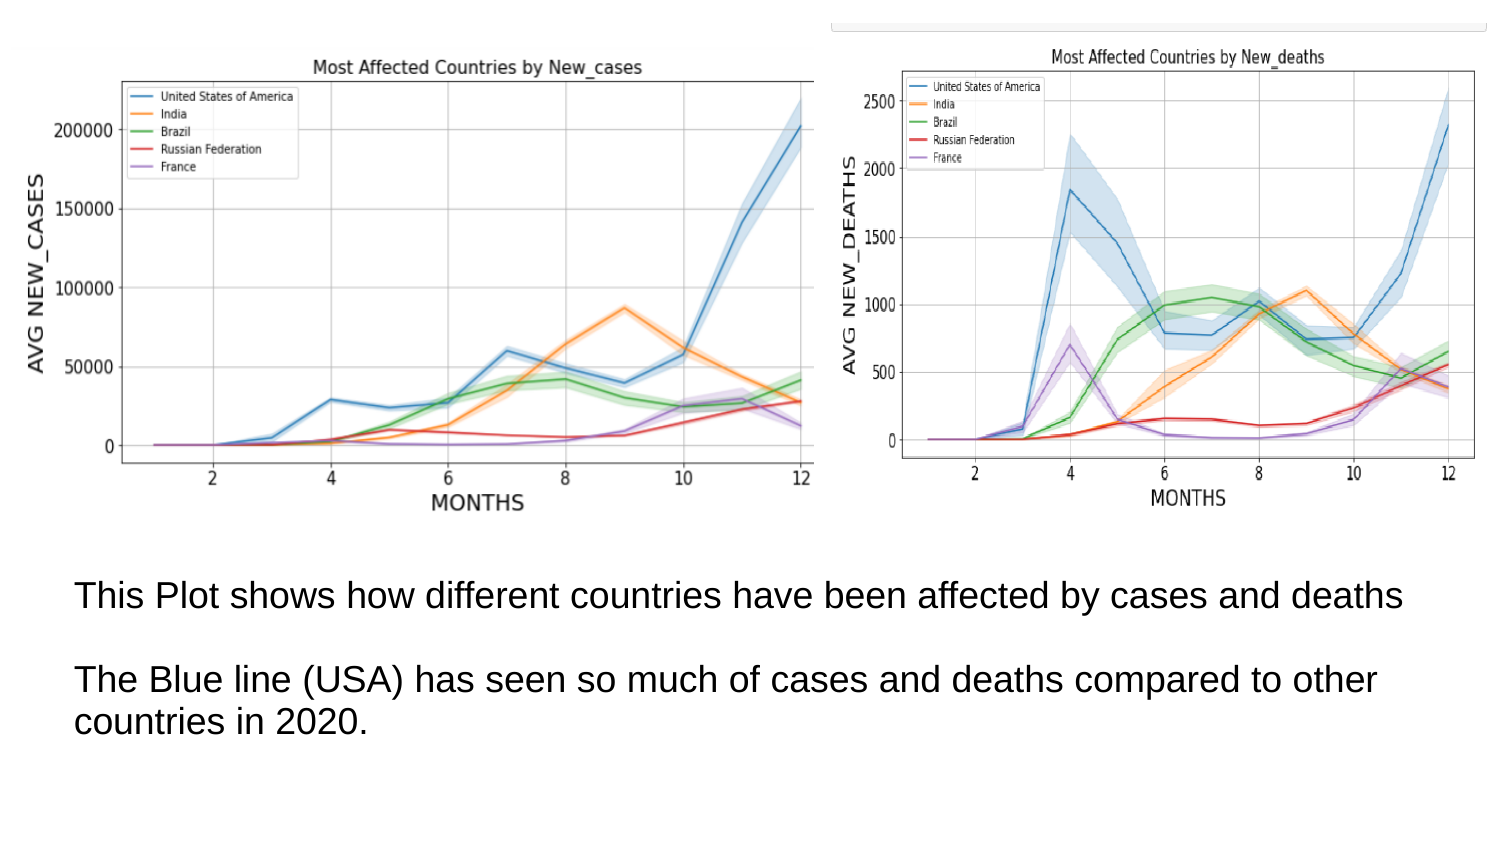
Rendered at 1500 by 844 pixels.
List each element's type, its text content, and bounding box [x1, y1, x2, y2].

picture [11, 23, 1489, 531]
text_box This Plot shows how different countries have been affected by cases and deaths The Blue line (USA) has seen so much of cases and deaths compared to other countries in 2020. [59, 566, 1477, 750]
